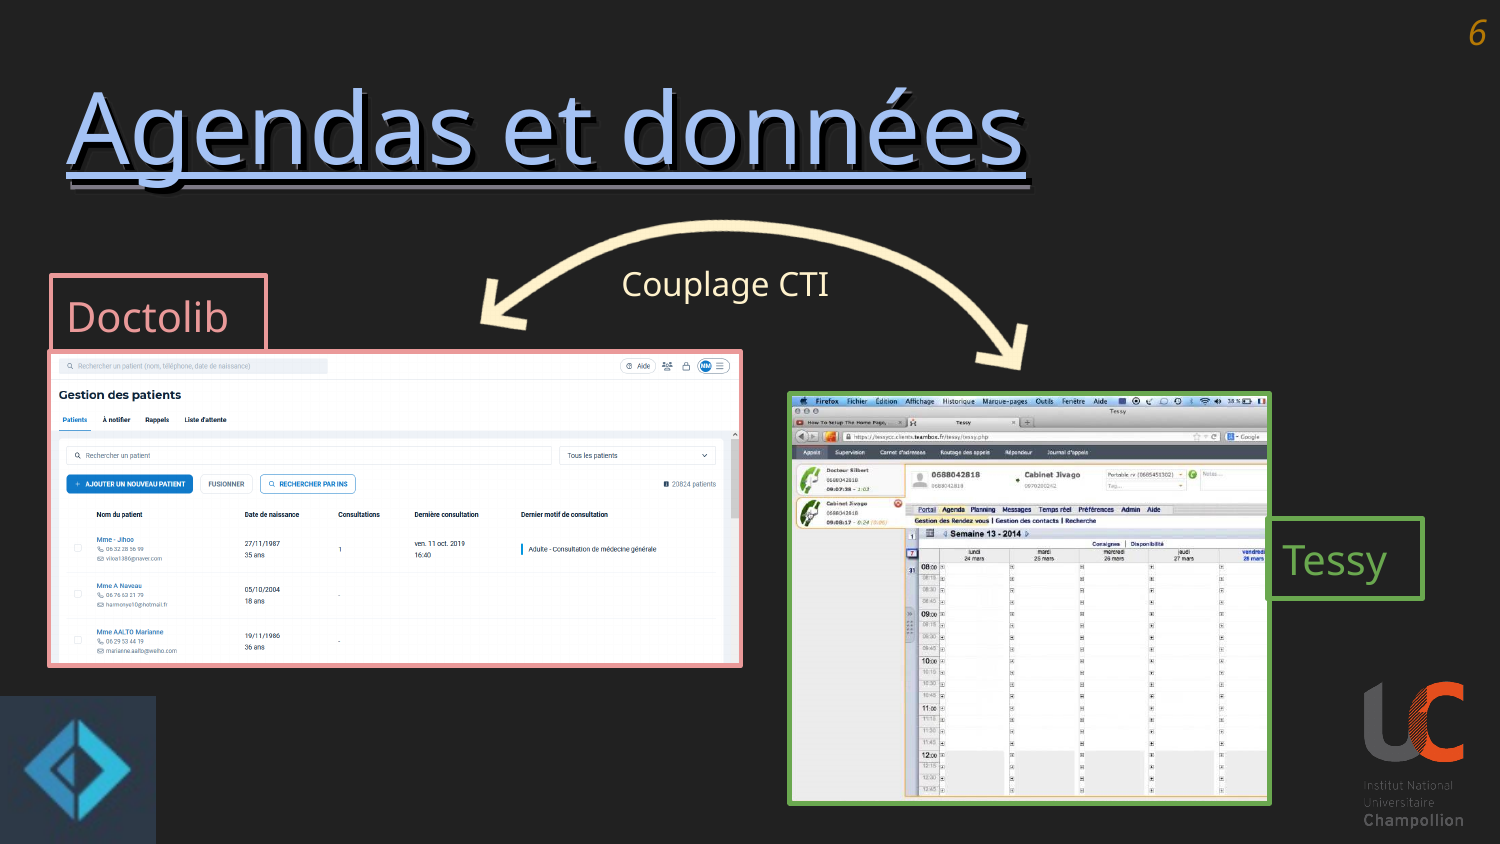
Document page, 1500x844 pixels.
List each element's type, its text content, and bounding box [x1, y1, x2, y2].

text_box Tessy [1267, 518, 1423, 599]
text_box Doctolib [51, 275, 267, 349]
picture [51, 353, 739, 664]
text_box Couplage CTI [606, 248, 894, 319]
text_box <number> [1452, 0, 1500, 71]
picture [1345, 663, 1482, 844]
picture [450, 230, 1268, 801]
title Agendas et données [51, 49, 1500, 230]
picture [0, 696, 156, 844]
